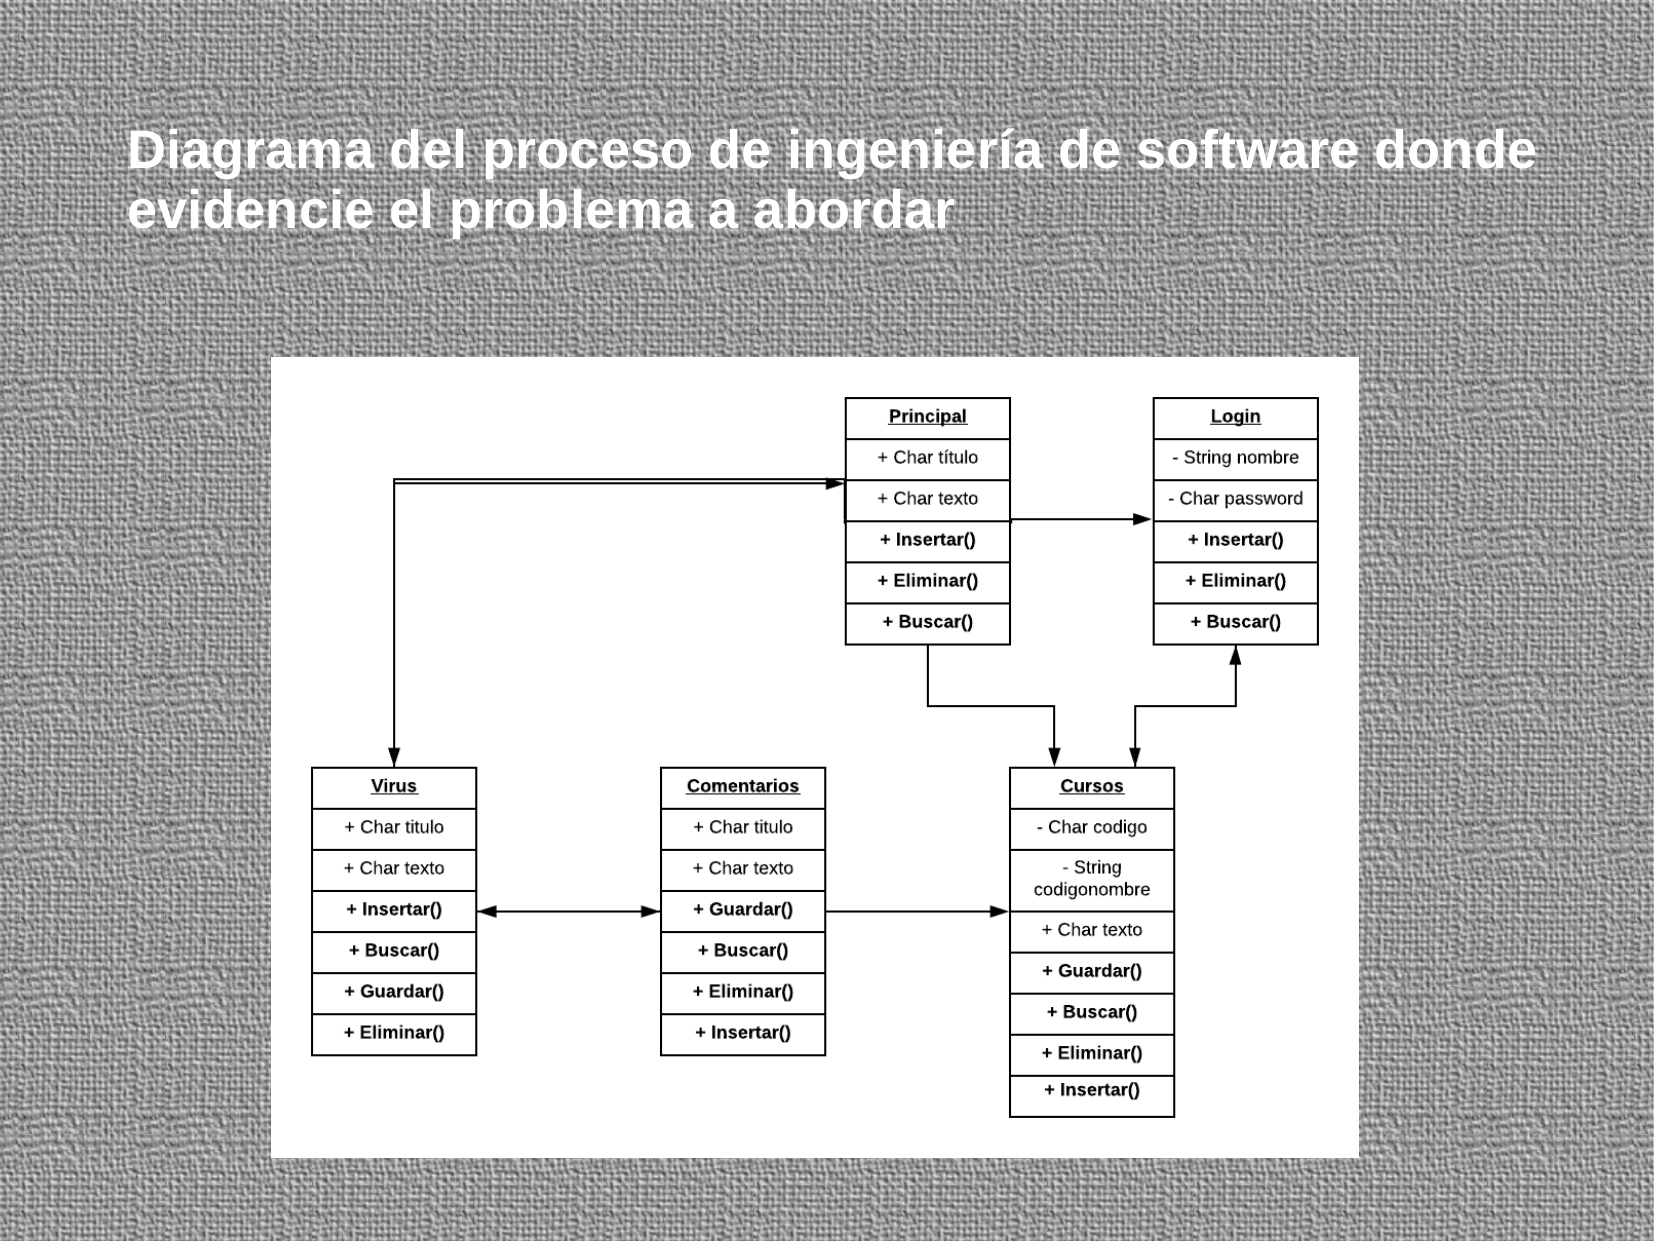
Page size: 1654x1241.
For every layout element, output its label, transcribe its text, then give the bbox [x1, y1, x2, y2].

title Diagrama del proceso de ingeniería de software donde evidencie el problema a abordar [127, 76, 1616, 284]
list [82, 331, 1571, 1099]
picture [0, 0, 1654, 1241]
